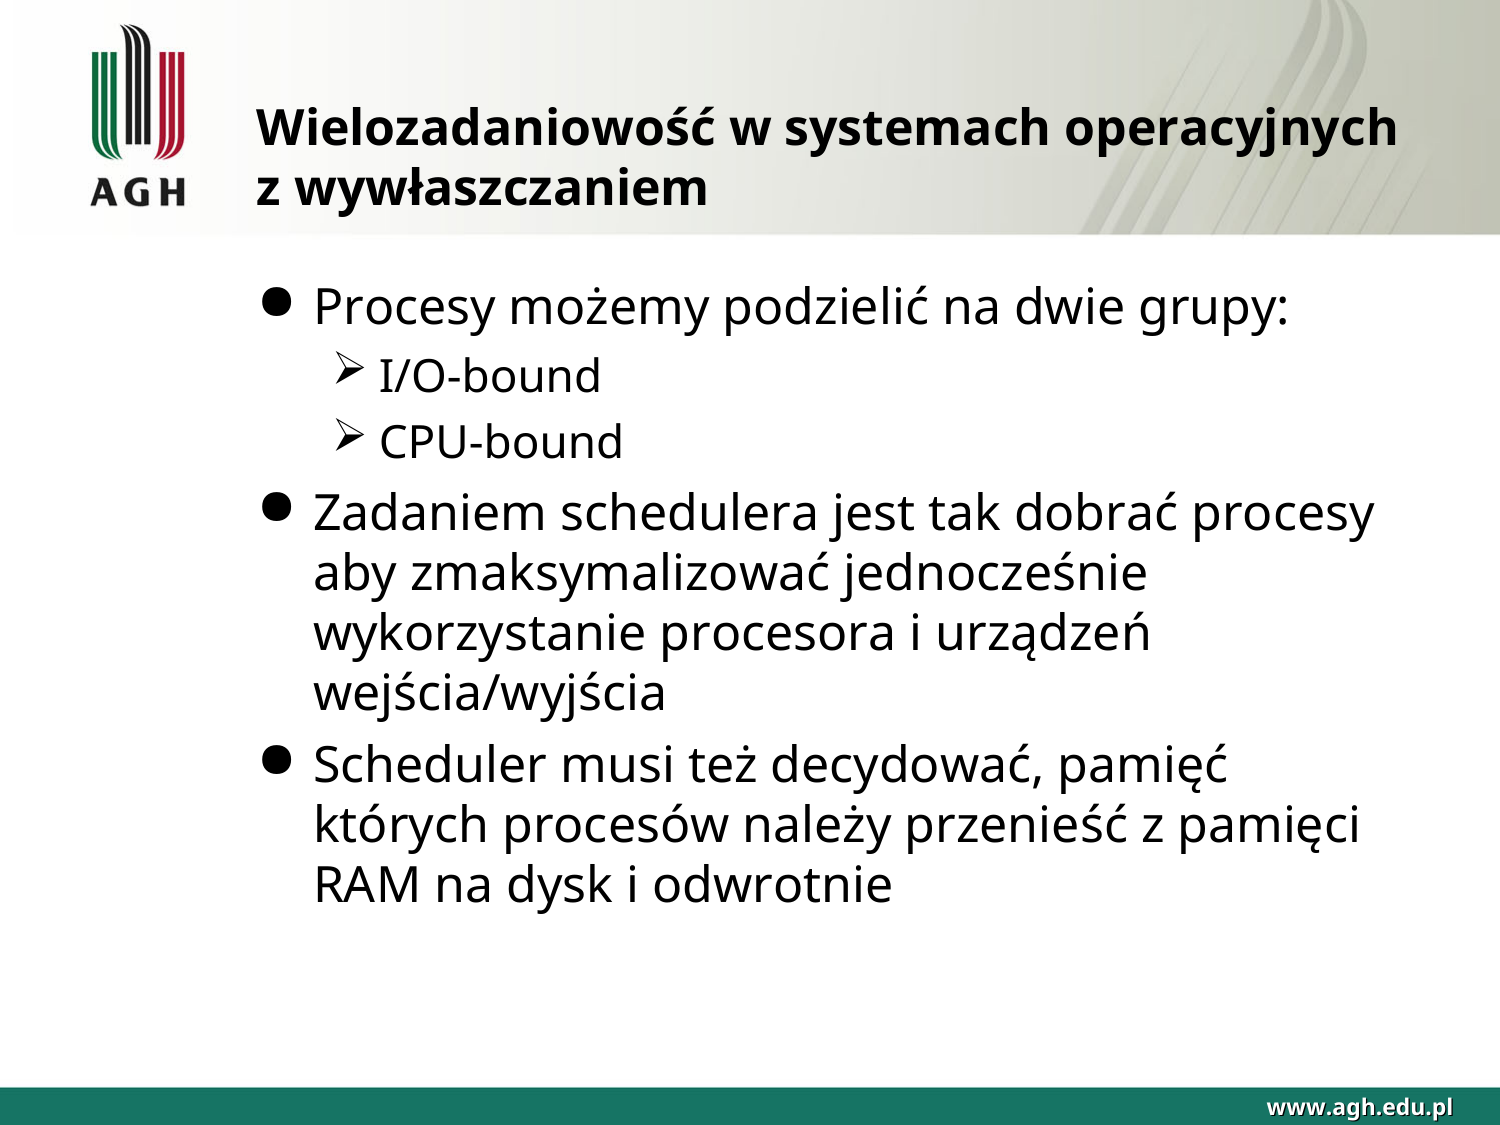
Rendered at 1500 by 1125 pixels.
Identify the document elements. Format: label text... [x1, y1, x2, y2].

picture [0, 0, 1500, 1125]
title Wielozadaniowość w systemach operacyjnych z wywłaszczaniem [242, 78, 1425, 233]
list Procesy możemy podzielić na dwie grupy: I/O-bound CPU-bound Zadaniem schedulera jest tak dobrać procesy aby zmaksymalizować jednocześnie wykorzystanie procesora i urządzeń wejścia/wyjścia Scheduler musi też decydować, pamięć których procesów należy przenieść z pamięci RAM na dysk i odwrotnie [242, 267, 1425, 1005]
text_box www.agh.edu.pl [1251, 1084, 1500, 1125]
